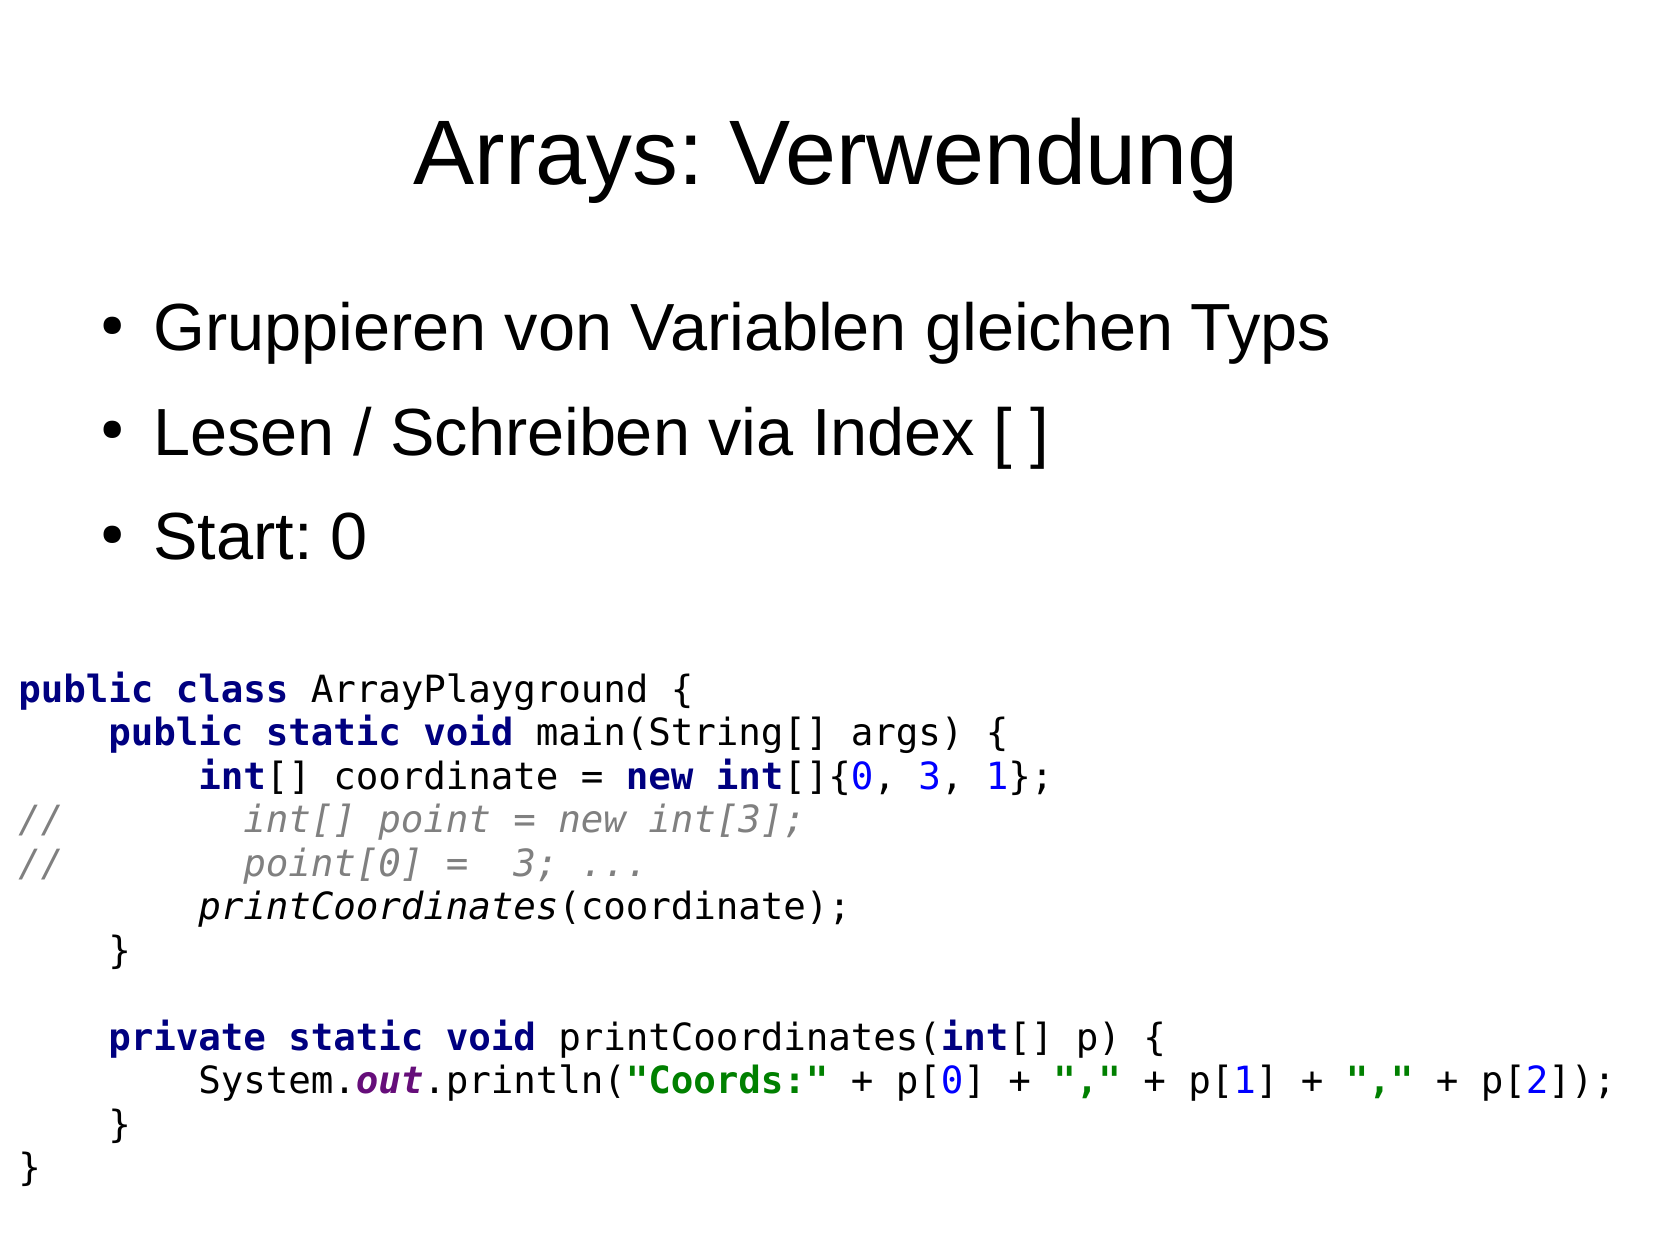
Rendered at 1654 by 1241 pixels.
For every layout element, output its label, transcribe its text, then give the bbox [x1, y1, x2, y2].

text_box public class ArrayPlayground { public static void main(String[] args) { int[] coordinate = new int[]{0, 3, 1}; // int[] point = new int[3]; // point[0] = 3; ... printCoordinates(coordinate); } private static void printCoordinates(int[] p) { System.out.println("Coords:" + p[0] + "," + p[1] + "," + p[2]); } } [3, 660, 1654, 1241]
title Arrays: Verwendung [82, 49, 1571, 257]
list Gruppieren von Variablen gleichen Typs Lesen / Schreiben via Index [ ] Start: 0 [82, 290, 1571, 660]
